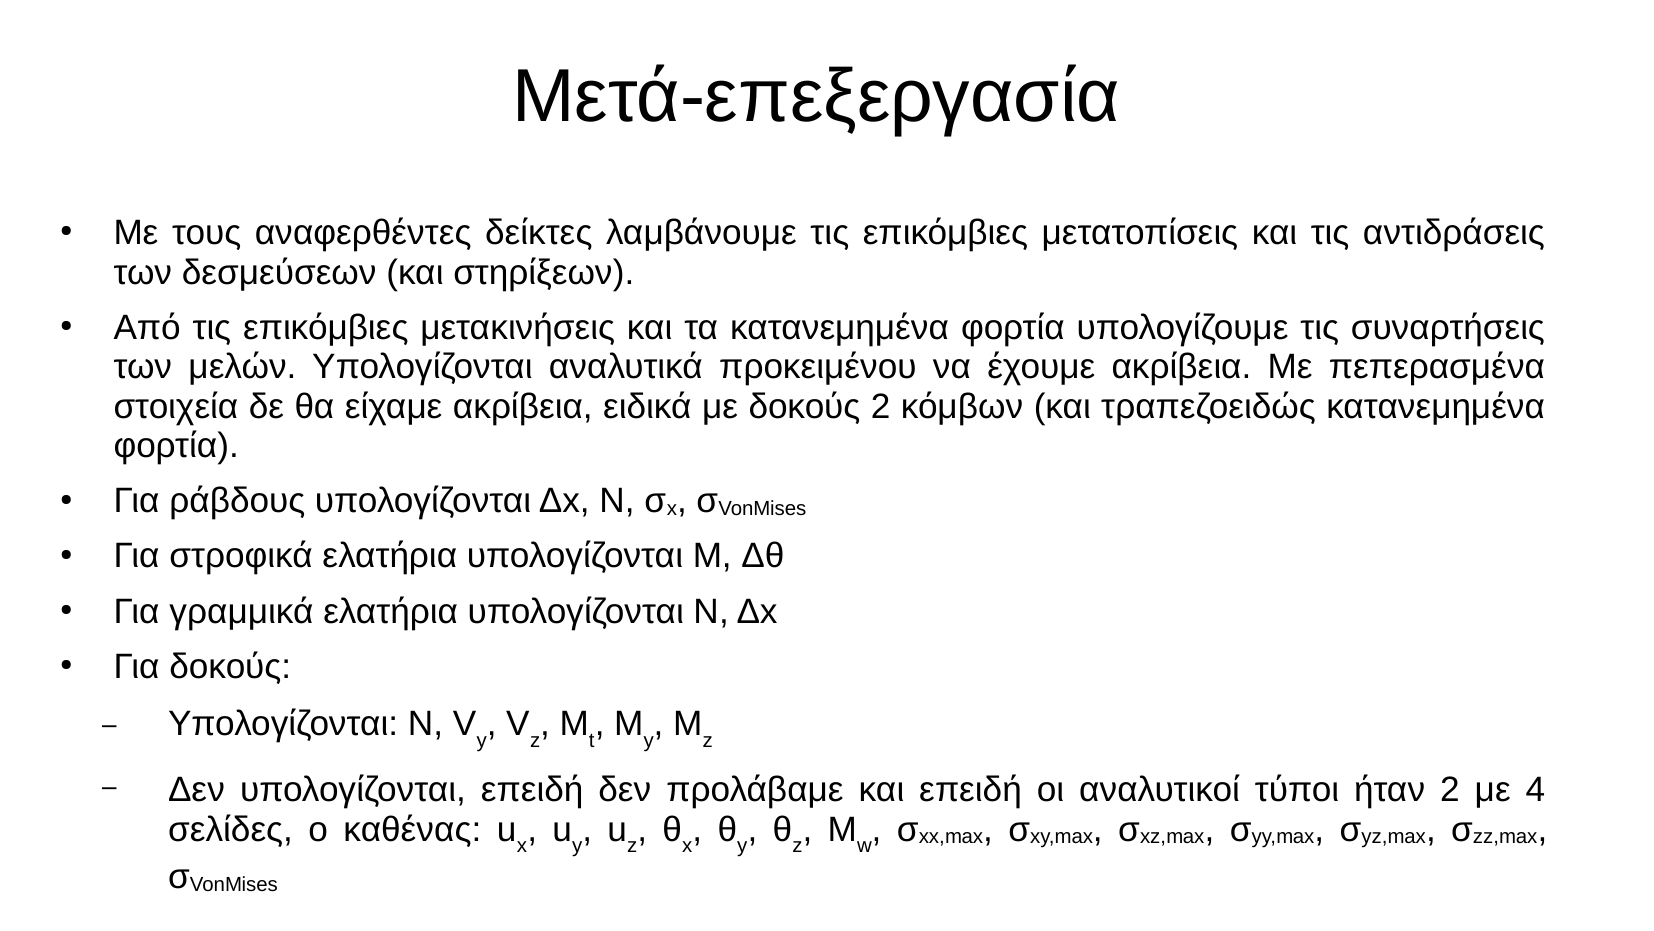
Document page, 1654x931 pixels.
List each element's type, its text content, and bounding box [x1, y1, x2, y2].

title Μετά-επεξεργασία [82, 37, 1571, 154]
chart [777, 451, 896, 511]
list Με τους αναφερθέντες δείκτες λαμβάνουμε τις επικόμβιες μετατοπίσεις και τις αντιδράσεις των δεσμεύσεων (και στηρίξεων). Από τις επικόμβιες μετακινήσεις και τα κατανεμημένα φορτία υπολογίζουμε τις συναρτήσεις των μελών. Υπολογίζονται αναλυτικά προκειμένου να έχουμε ακρίβεια. Με πεπερασμένα στοιχεία δε θα είχαμε ακρίβεια, ειδικά με δοκούς 2 κόμβων (και τραπεζοειδώς κατανεμημένα φορτία). Για ράβδους υπολογίζονται Δx, N, σx, σVonMises Για στροφικά ελατήρια υπολογίζονται M, Δθ Για γραμμικά ελατήρια υπολογίζονται Ν, Δx Για δοκούς: Υπολογίζονται: Ν, Vy, Vz, Mt, My, Mz Δεν υπολογίζονται, επειδή δεν προλάβαμε και επειδή οι αναλυτικοί τύποι ήταν 2 με 4 σελίδες, ο καθένας: ux, uy, uz, θx, θy, θz, Mw, σxx,max, σxy,max, σxz,max, σyy,max, σyz,max, σzz,max, σVonMises [59, 212, 1548, 898]
